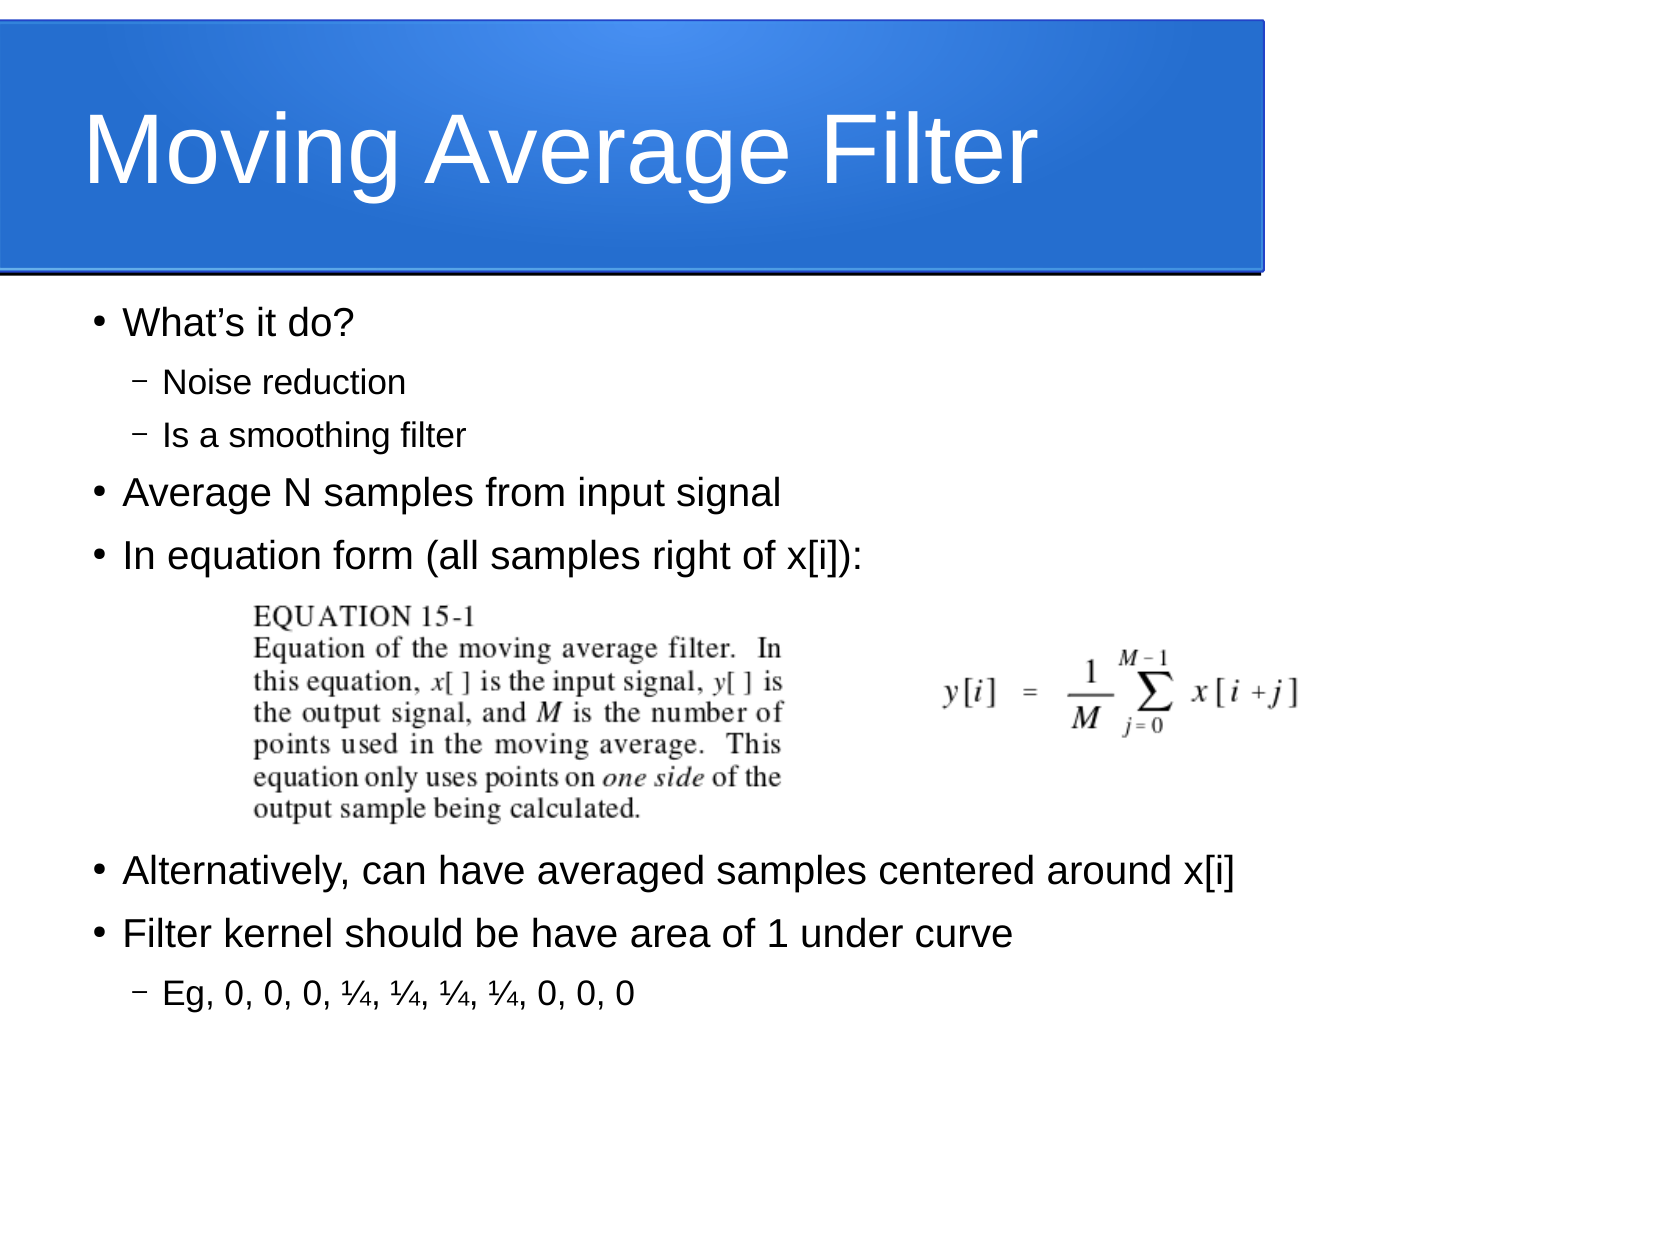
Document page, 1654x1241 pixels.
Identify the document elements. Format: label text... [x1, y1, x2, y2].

title Moving Average Filter [82, 47, 1235, 252]
picture [246, 584, 1321, 840]
list What’s it do? Noise reduction Is a smoothing filter Average N samples from input signal In equation form (all samples right of x[i]): Alternatively, can have averaged samples centered around x[i] Filter kernel should be have area of 1 under curve Eg, 0, 0, 0, ¼, ¼, ¼, ¼, 0, 0, 0 [82, 299, 1571, 1019]
